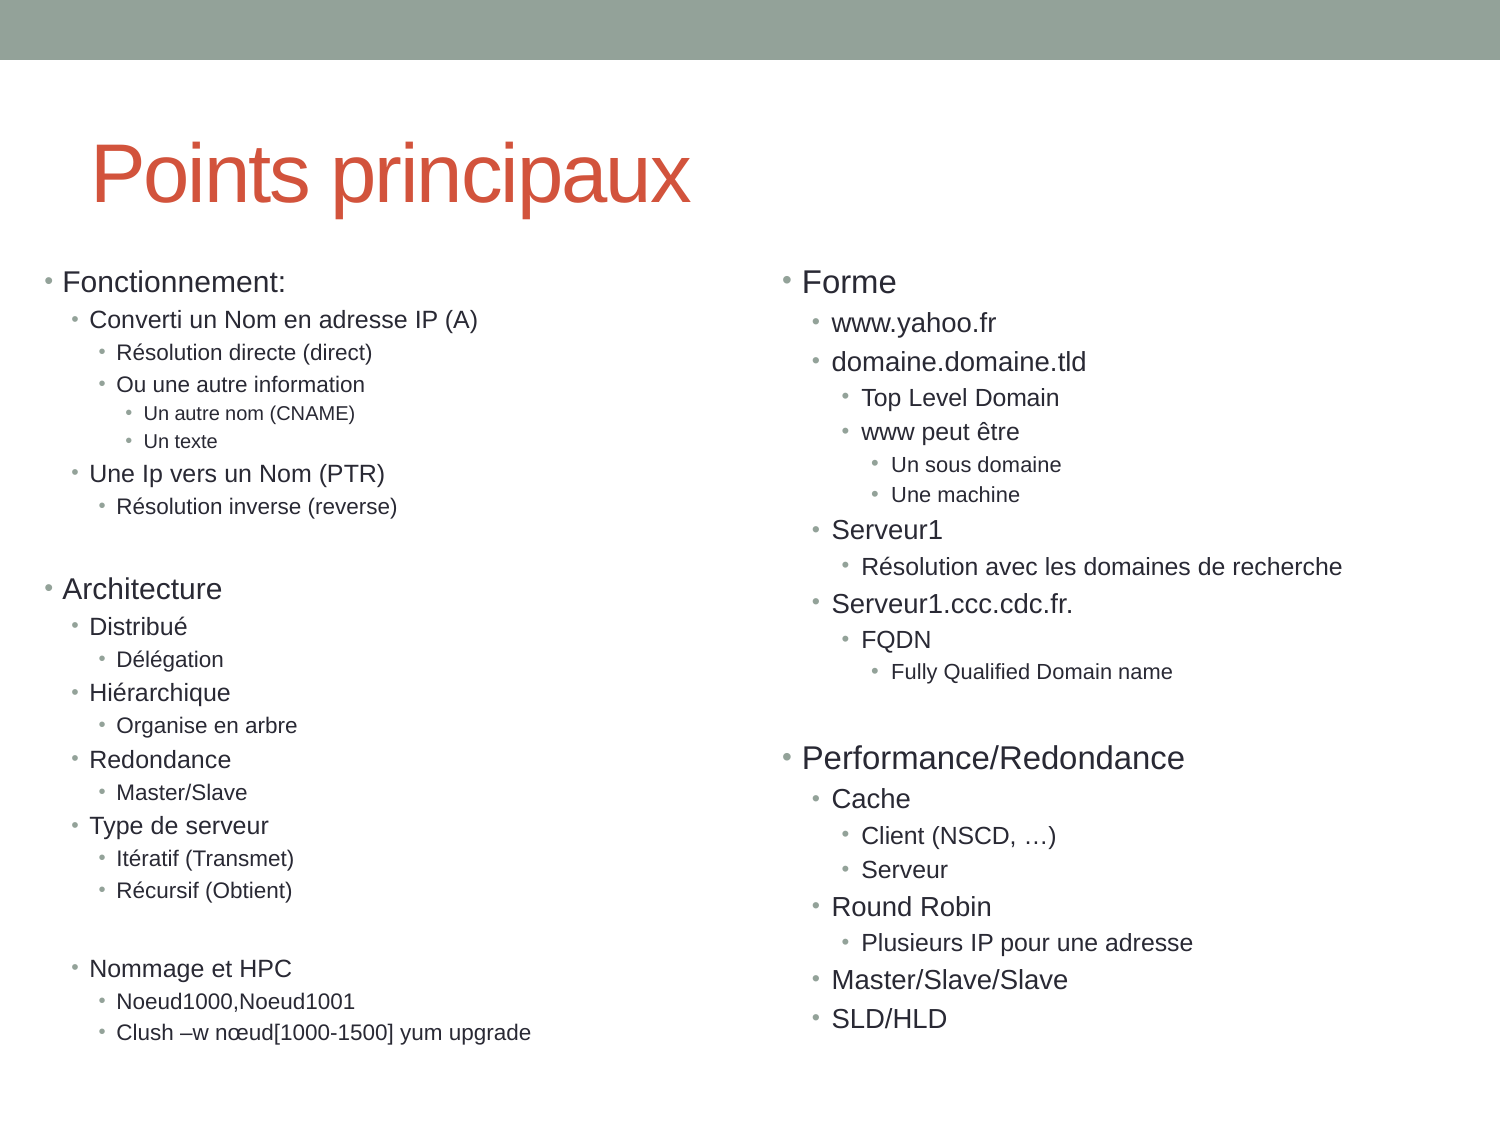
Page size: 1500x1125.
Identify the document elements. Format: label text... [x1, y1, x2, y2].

text_box Forme www.yahoo.fr domaine.domaine.tld Top Level Domain www peut être Un sous domaine Une machine Serveur1 Résolution avec les domaines de recherche Serveur1.ccc.cdc.fr. FQDN Fully Qualified Domain name Performance/Redondance Cache Client (NSCD, …) Serveur Round Robin Plusieurs IP pour une adresse Master/Slave/Slave SLD/HLD [767, 252, 1490, 1053]
list Fonctionnement: Converti un Nom en adresse IP (A) Résolution directe (direct) Ou une autre information Un autre nom (CNAME) Un texte Une Ip vers un Nom (PTR) Résolution inverse (reverse) Architecture Distribué Délégation Hiérarchique Organise en arbre Redondance Master/Slave Type de serveur Itératif (Transmet) Récursif (Obtient) Nommage et HPC Noeud1000,Noeud1001 Clush –w nœud[1000-1500] yum upgrade [29, 255, 752, 1056]
title Points principaux [75, 87, 1425, 250]
